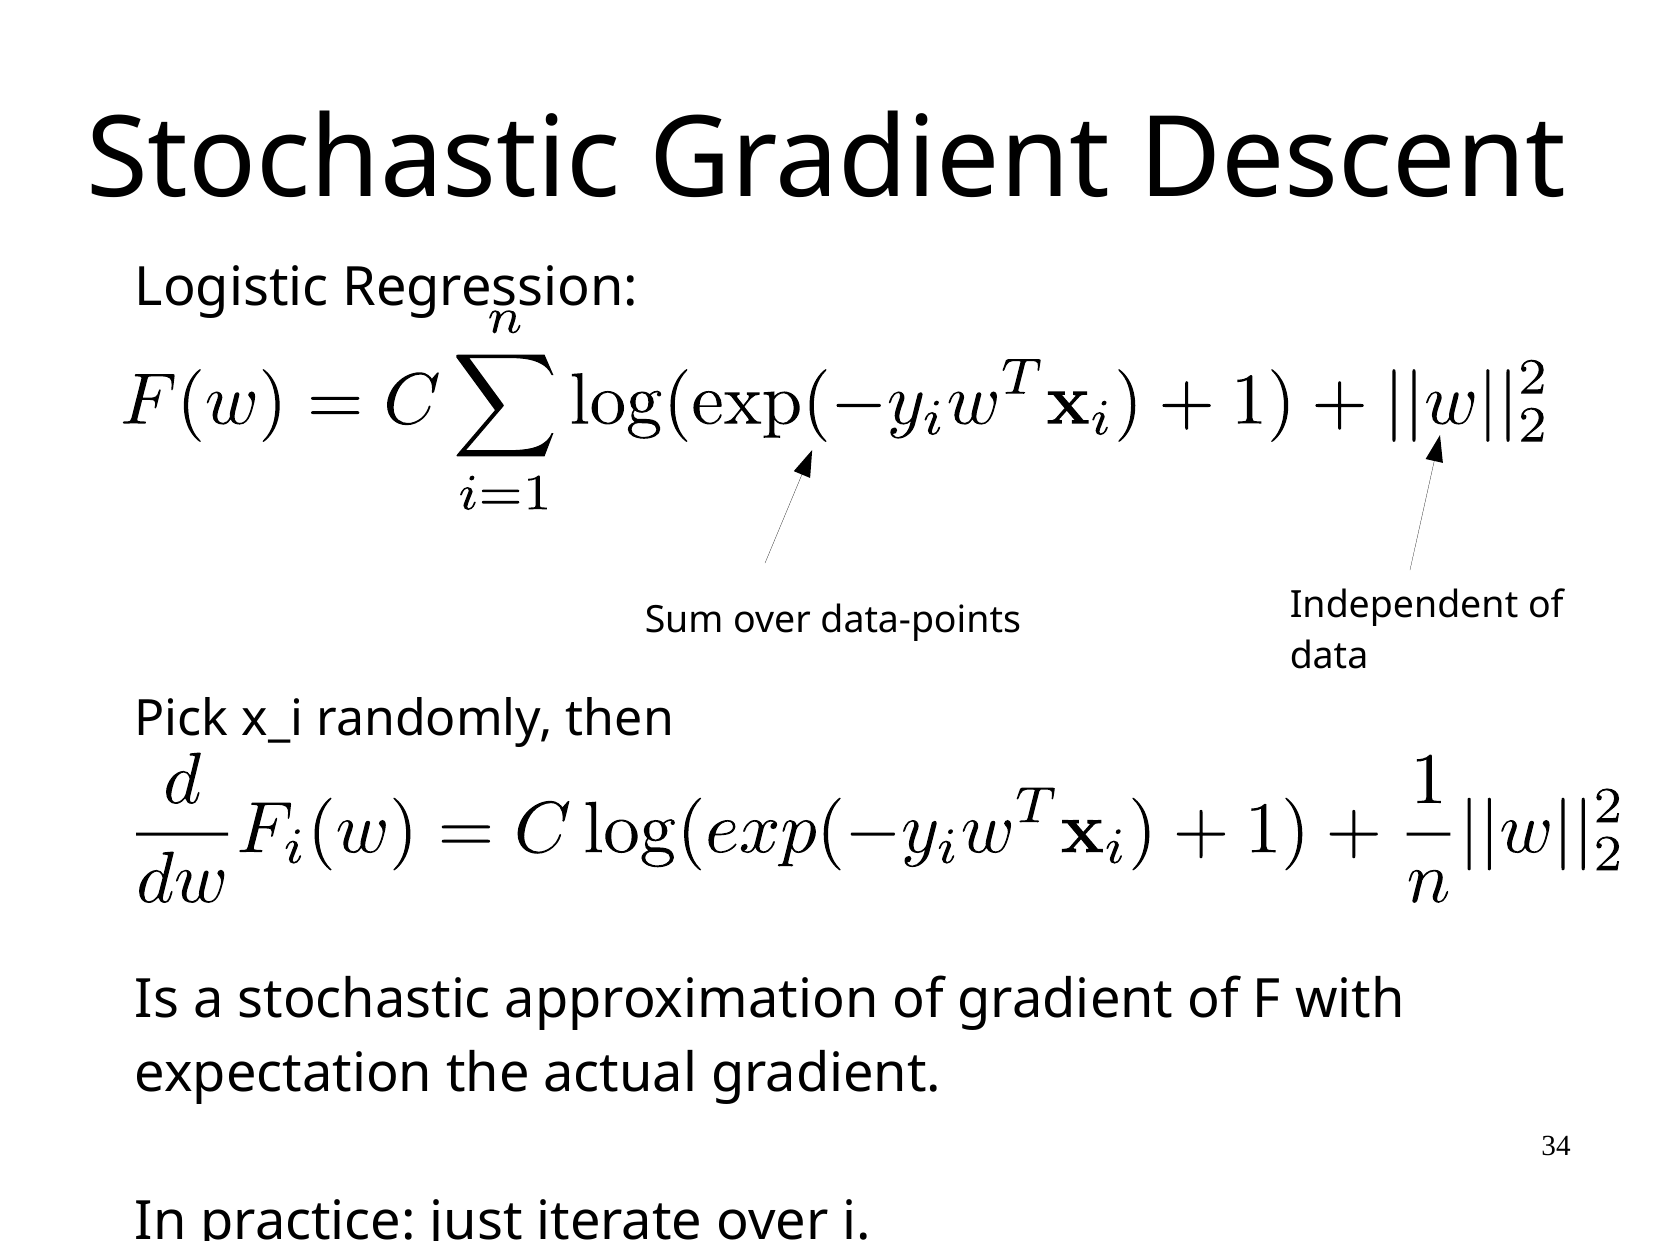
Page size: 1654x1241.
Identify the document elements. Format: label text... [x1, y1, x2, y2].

text_box Pick x_i randomly, then [120, 675, 811, 740]
text_box Is a stochastic approximation of gradient of F with expectation the actual gradient. In practice: just iterate over i. [120, 952, 1531, 1186]
text_box Independent of data [1275, 570, 1636, 623]
text_box Sum over data-points [630, 585, 1171, 638]
title Stochastic Gradient Descent [82, 49, 1571, 257]
text_box [120, 310, 1548, 511]
text_box [136, 752, 1623, 904]
text_box Logistic Regression: [120, 240, 1066, 316]
